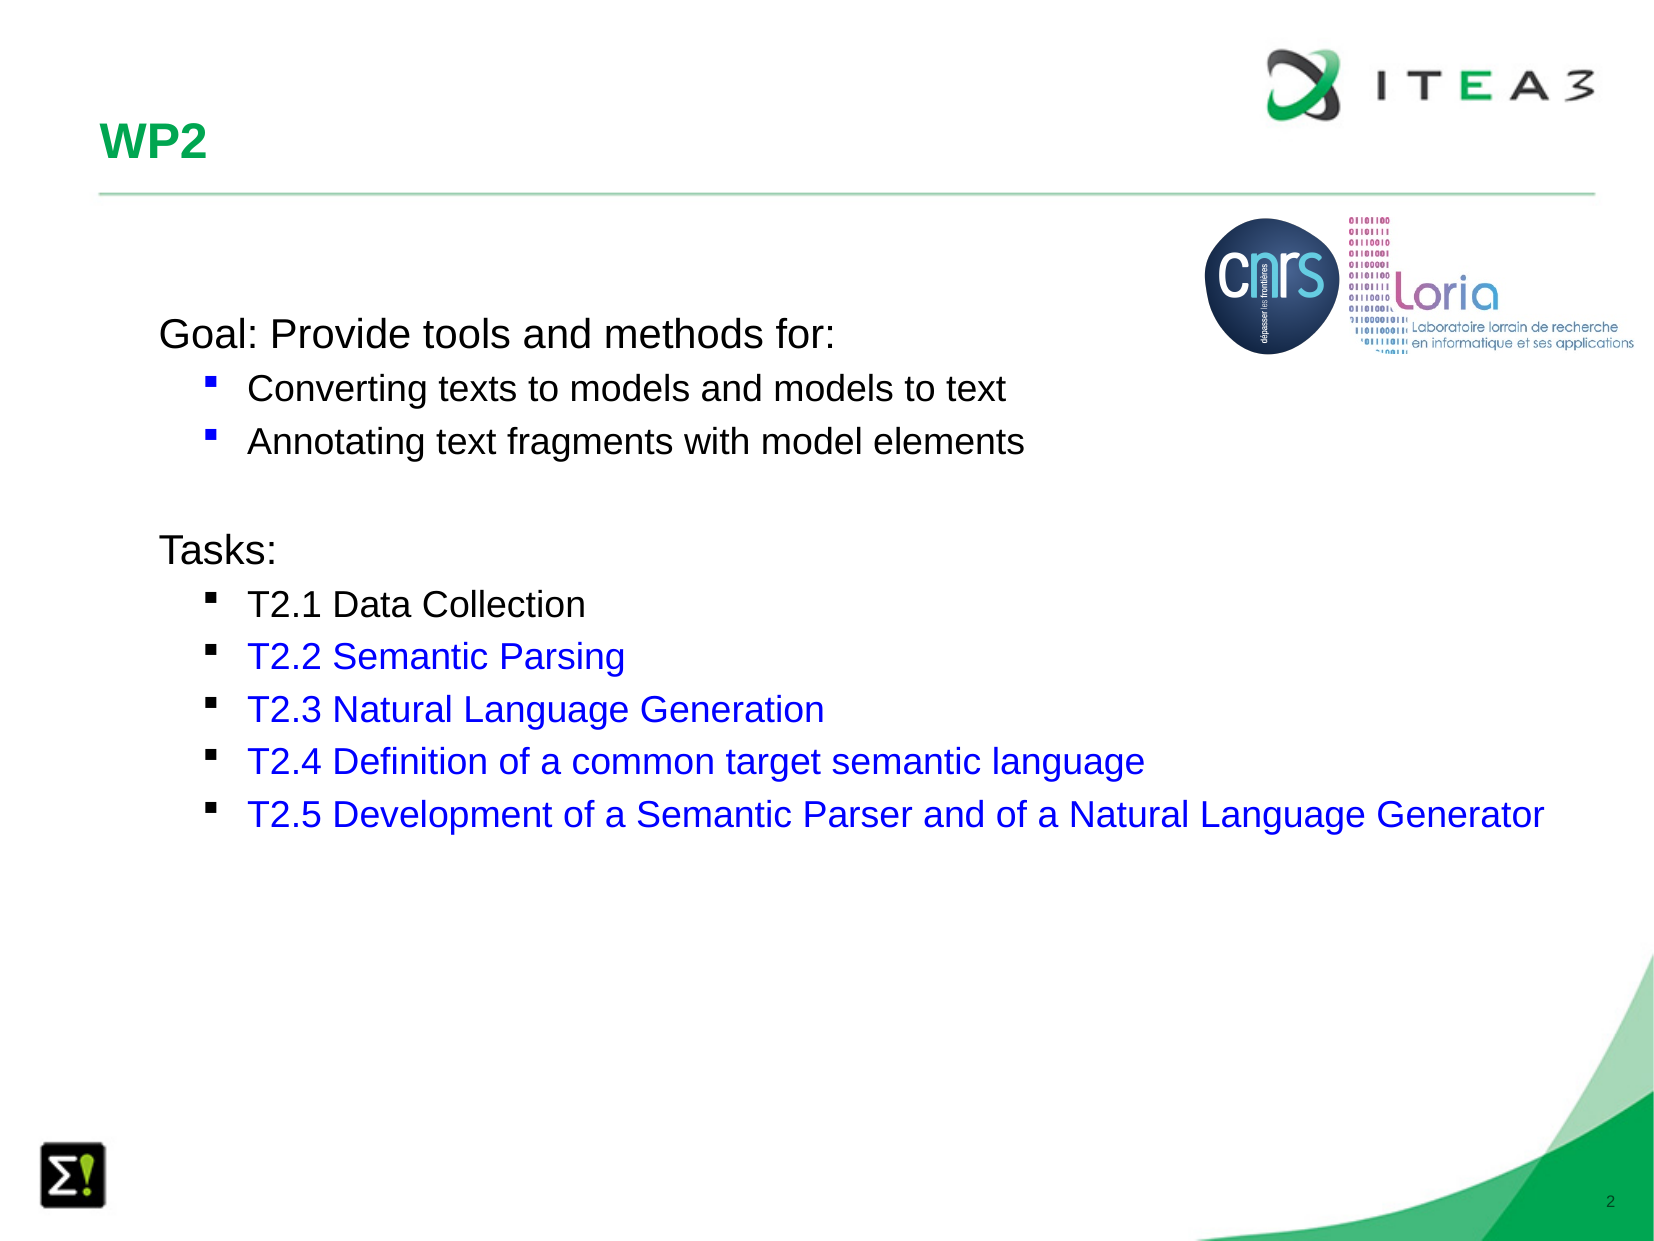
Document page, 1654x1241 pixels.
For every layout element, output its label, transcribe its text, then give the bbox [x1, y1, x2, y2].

list Goal: Provide tools and methods for: Converting texts to models and models to text Annotating text fragments with model elements Tasks: T2.1 Data Collection T2.2 Semantic Parsing T2.3 Natural Language Generation T2.4 Definition of a common target semantic language T2.5 Development of a Semantic Parser and of a Natural Language Generator [84, 240, 1595, 1153]
title WP2 [84, 25, 1211, 176]
picture [0, 0, 1654, 1241]
